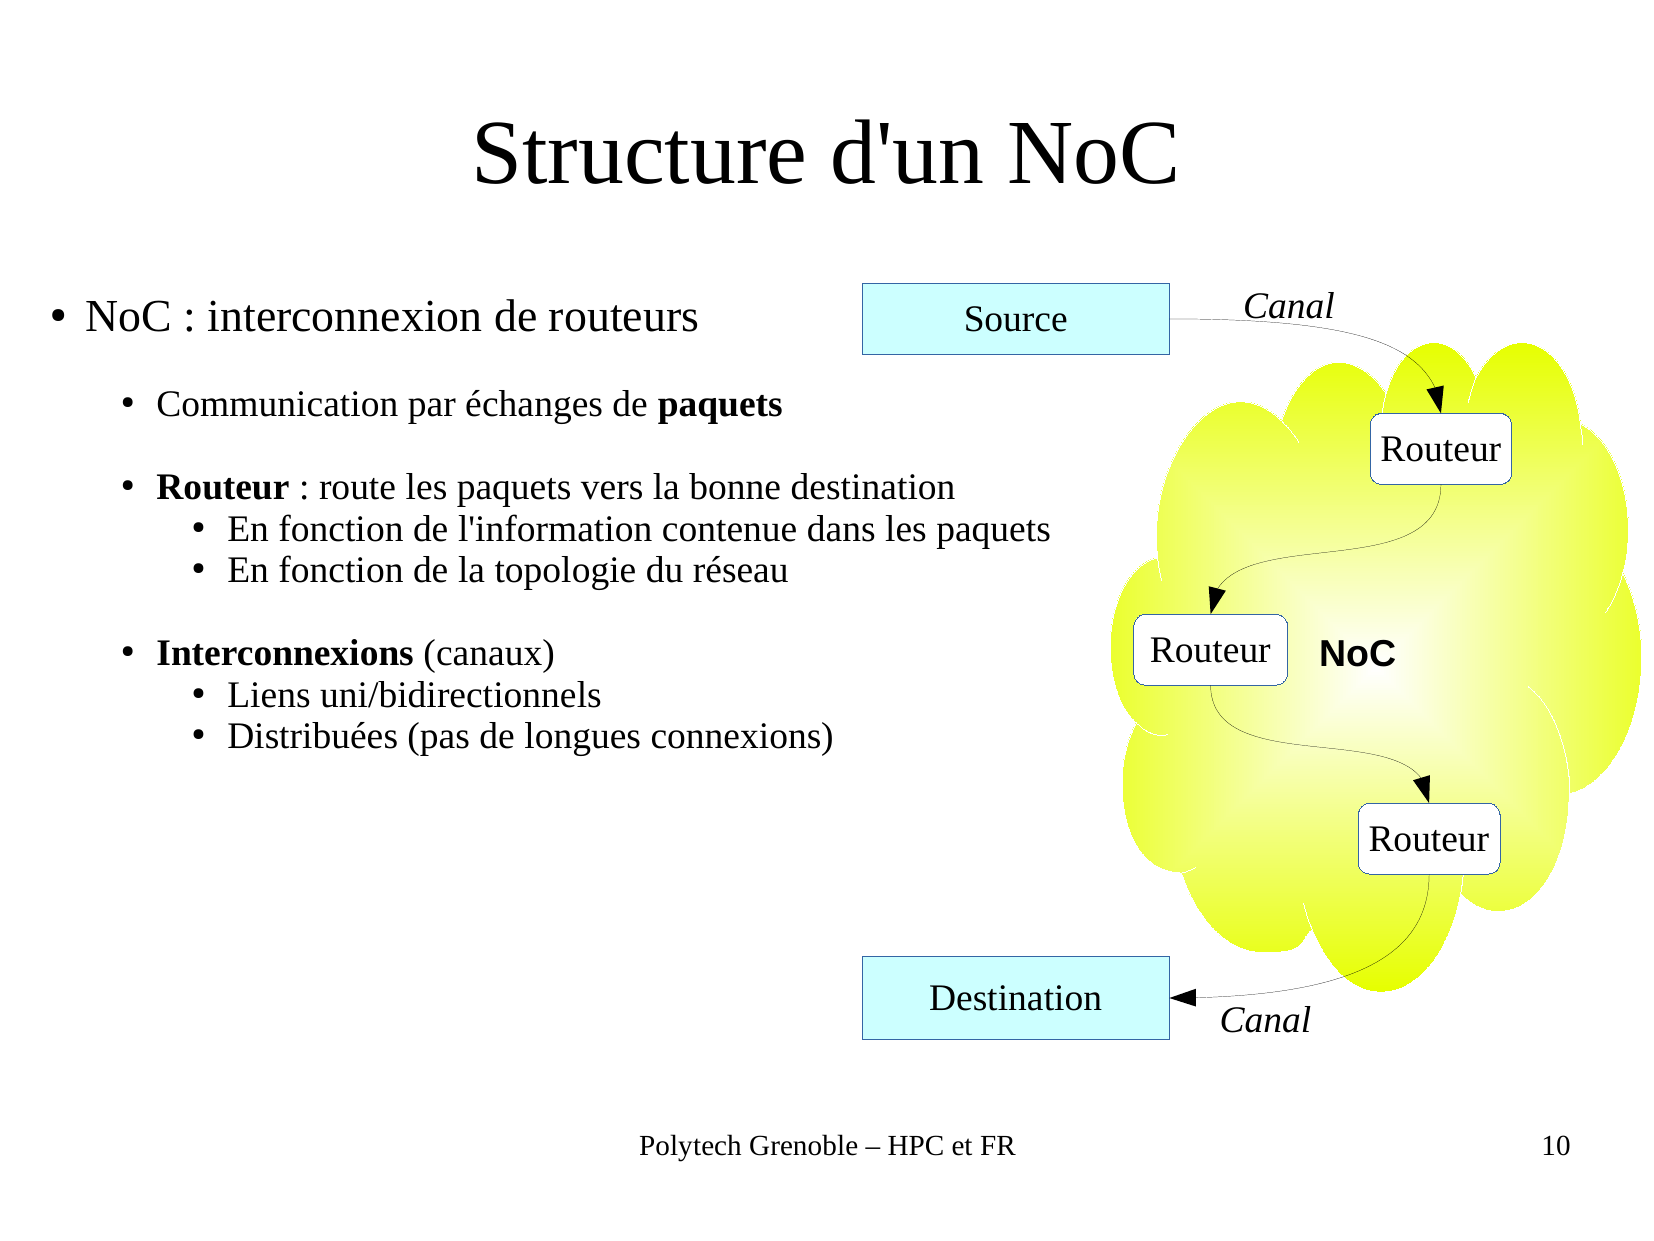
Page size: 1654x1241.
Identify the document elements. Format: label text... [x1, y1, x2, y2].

text_box Canal [1204, 992, 1382, 1049]
text_box Routeur [1133, 614, 1288, 686]
text_box Routeur [1358, 803, 1501, 875]
text_box NoC : interconnexion de routeurs Communication par échanges de paquets Routeur : route les paquets vers la bonne destination En fonction de l'information contenue dans les paquets En fonction de la topologie du réseau Interconnexions (canaux) Liens uni/bidirectionnels Distribuées (pas de longues connexions) [1211, 283, 1630, 1004]
text_box Source [862, 283, 1170, 355]
text_box Destination [862, 956, 1170, 1040]
title Structure d'un NoC [82, 49, 1571, 257]
text_box Canal [1228, 277, 1406, 335]
text_box NoC : interconnexion de routeurs Communication par échanges de paquets Routeur : route les paquets vers la bonne destination En fonction de l'information contenue dans les paquets En fonction de la topologie du réseau Interconnexions (canaux) Liens uni/bidirectionnels Distribuées (pas de longues connexions) [35, 283, 1440, 1004]
text_box NoC [1630, 589, 1642, 727]
text_box Routeur [1370, 413, 1512, 485]
